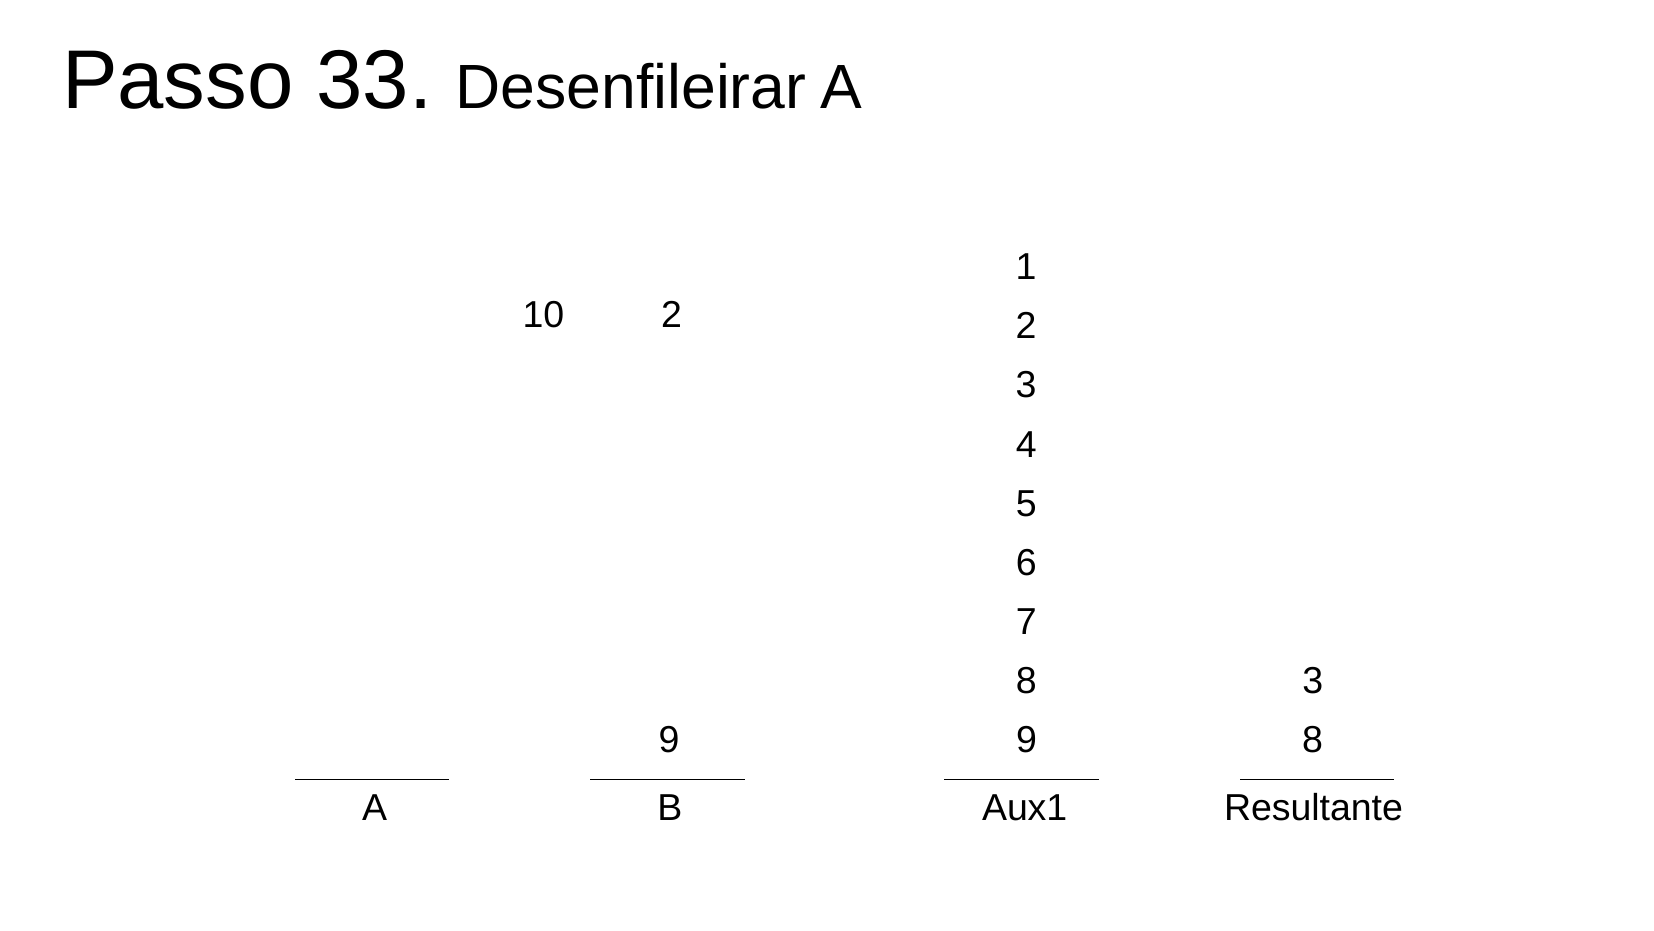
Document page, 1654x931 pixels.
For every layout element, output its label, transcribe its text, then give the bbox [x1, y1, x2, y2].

text_box 10 [507, 285, 580, 343]
text_box B [642, 780, 698, 837]
text_box A [347, 779, 508, 837]
text_box Passo 33. Desenfileirar A [47, 25, 1607, 274]
text_box 8 [1287, 710, 1338, 768]
text_box 1 [1000, 238, 1052, 296]
text_box 2 [646, 285, 697, 343]
text_box 4 [1000, 415, 1052, 473]
text_box 9 [643, 710, 695, 768]
text_box 8 [1001, 651, 1052, 709]
text_box Resultante [1209, 779, 1418, 837]
text_box Aux1 [967, 780, 1083, 837]
text_box 5 [1001, 474, 1052, 532]
text_box 2 [1000, 297, 1052, 355]
text_box 6 [1001, 533, 1052, 591]
text_box 3 [1287, 651, 1338, 709]
text_box 7 [1001, 592, 1052, 650]
text_box 3 [1000, 356, 1052, 414]
text_box 9 [1001, 710, 1052, 768]
